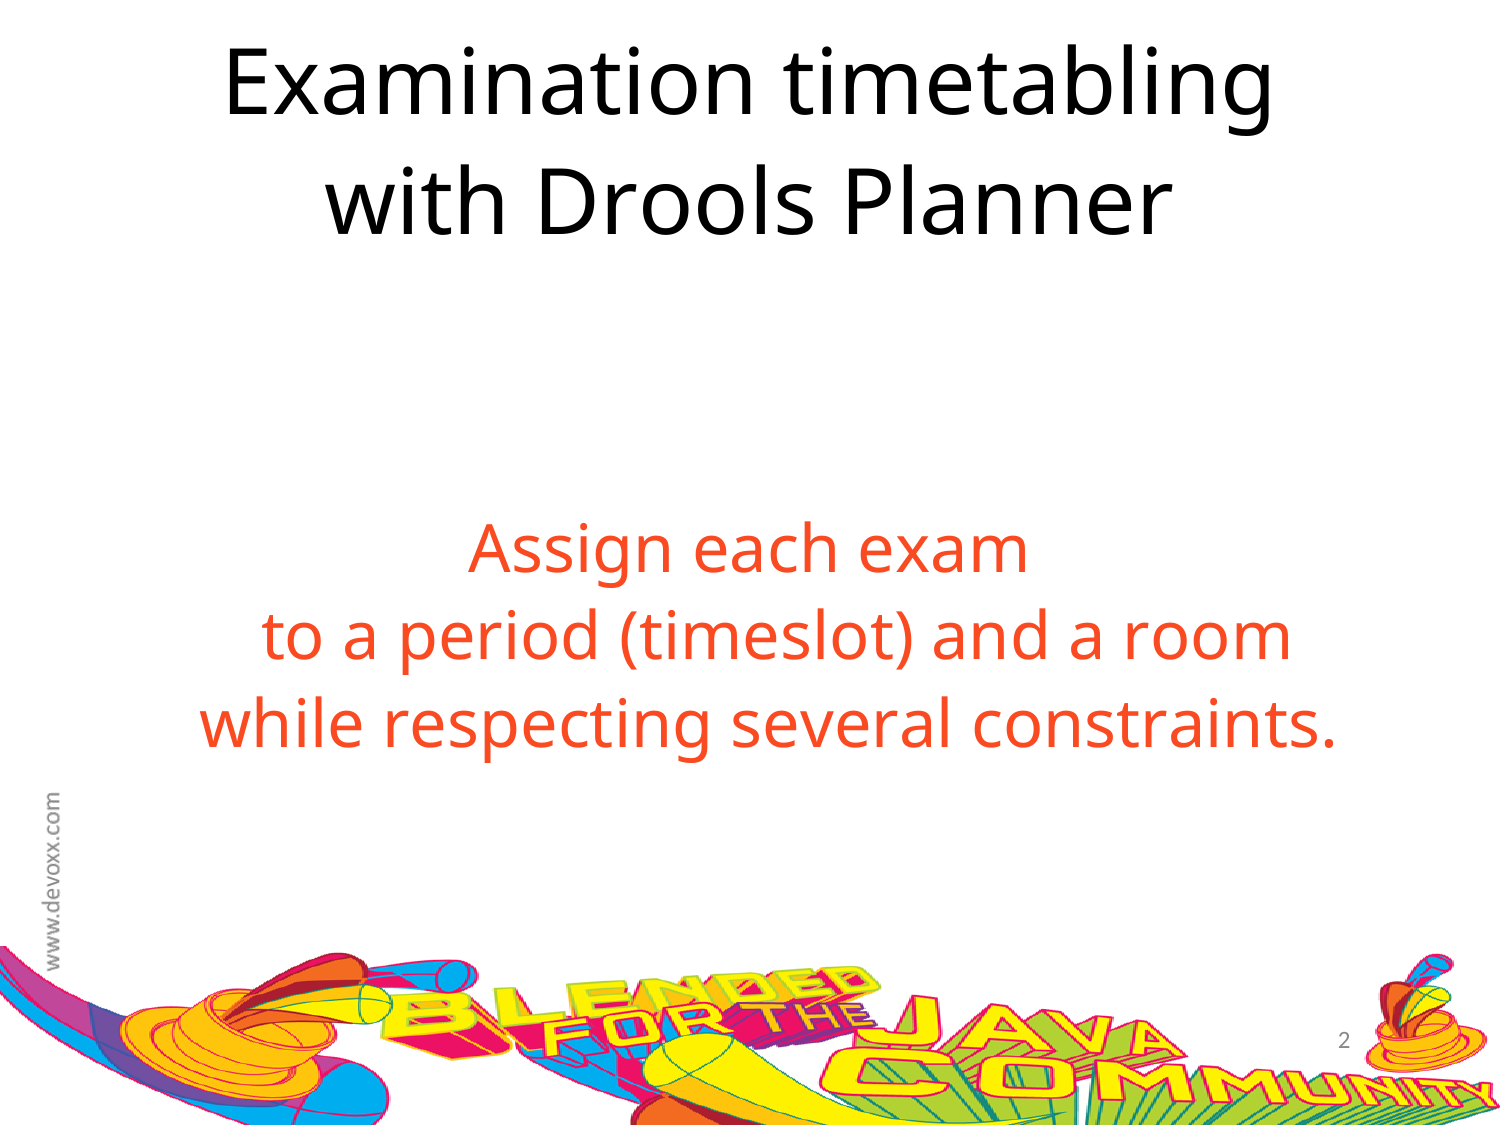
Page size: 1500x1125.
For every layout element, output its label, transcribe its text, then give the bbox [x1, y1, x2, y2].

picture [0, 757, 1500, 1125]
list Assign each exam to a period (timeslot) and a room while respecting several constraints. [75, 262, 1426, 1005]
title Examination timetabling with Drools Planner [75, 14, 1426, 262]
